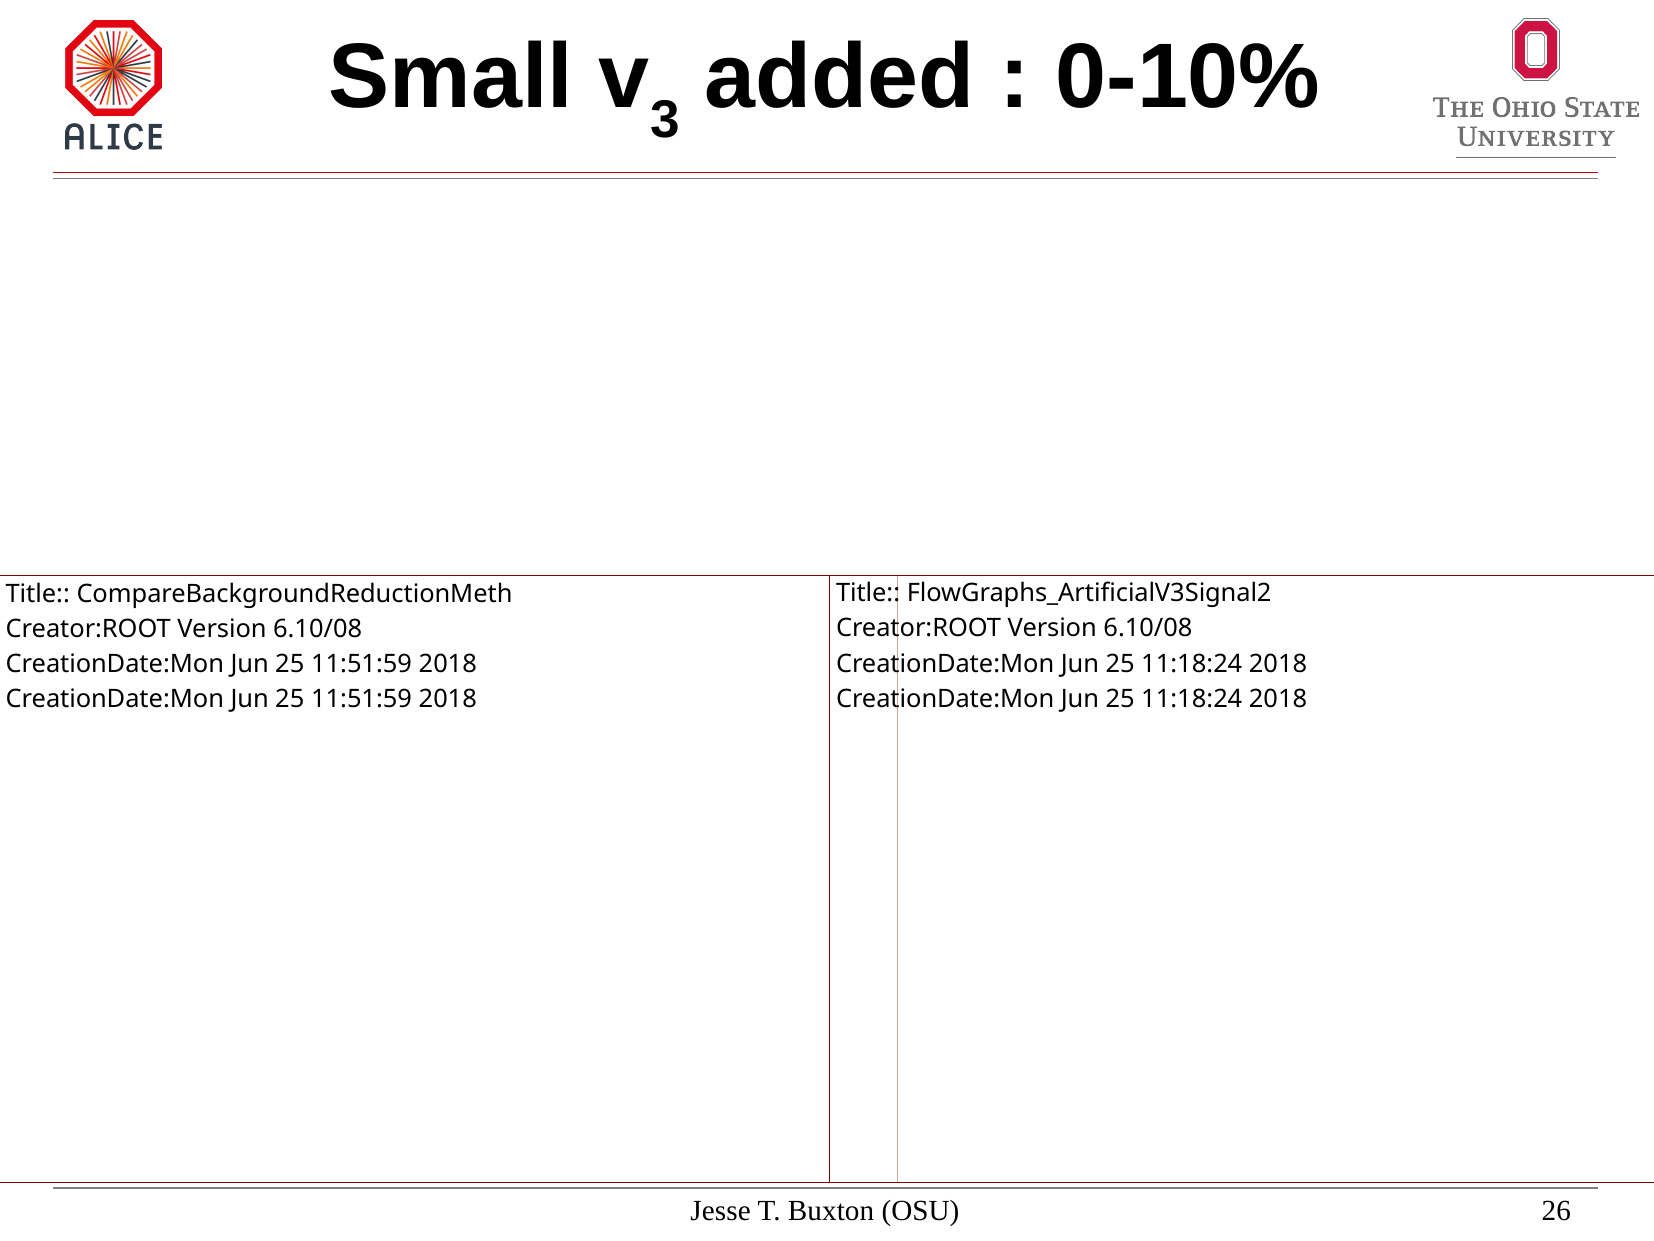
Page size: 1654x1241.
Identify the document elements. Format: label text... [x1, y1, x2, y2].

picture [0, 573, 1654, 1183]
title Small v3 added : 0-10% [137, 1, 1513, 172]
picture [65, 20, 137, 150]
picture [1513, 5, 1642, 171]
